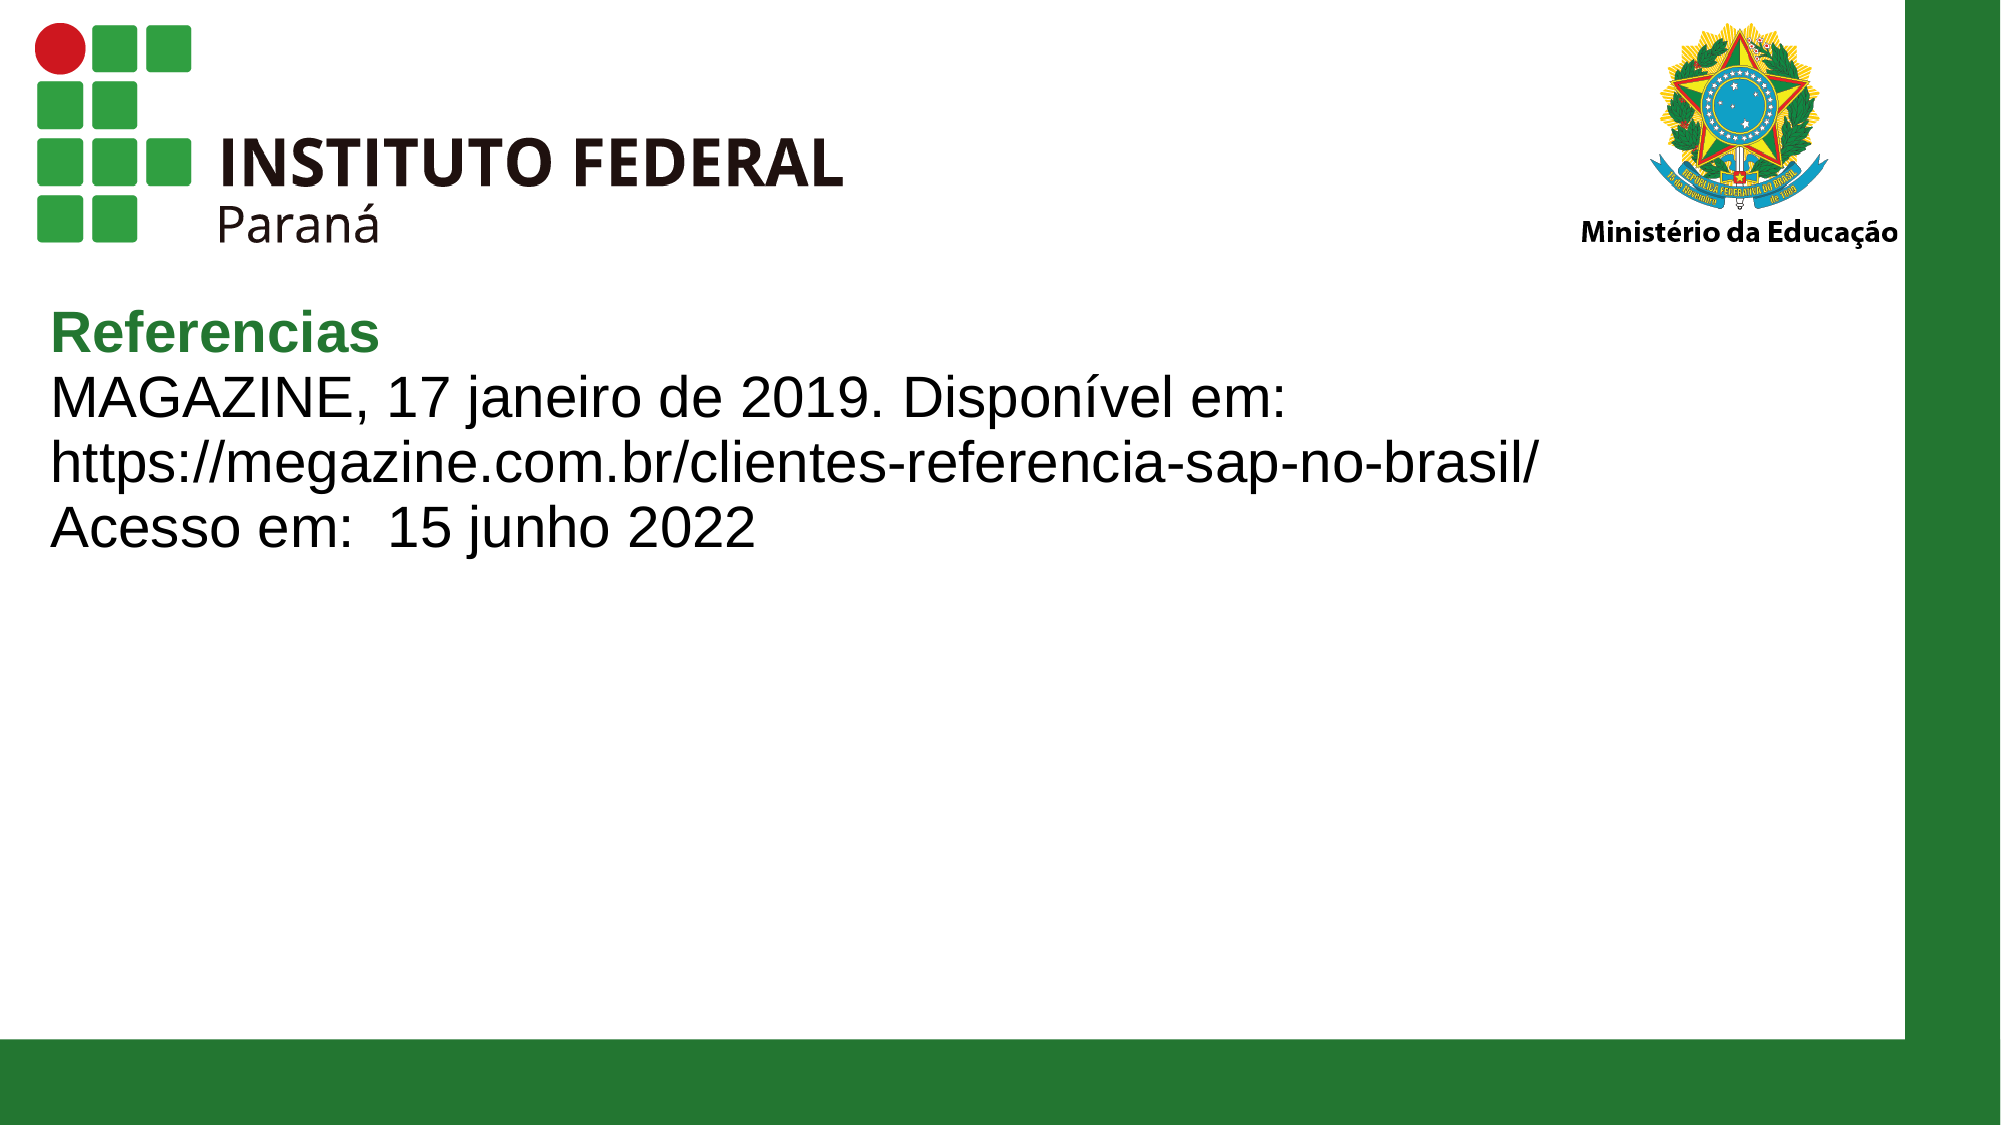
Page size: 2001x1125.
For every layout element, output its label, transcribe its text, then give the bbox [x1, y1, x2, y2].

picture [35, 23, 1898, 251]
text_box Referencias MAGAZINE, 17 janeiro de 2019. Disponível em: https://megazine.com.br/clientes-referencia-sap-no-brasil/ Acesso em: 15 junho 2022 [35, 292, 1590, 633]
text_box [0, 0, 2001, 1125]
